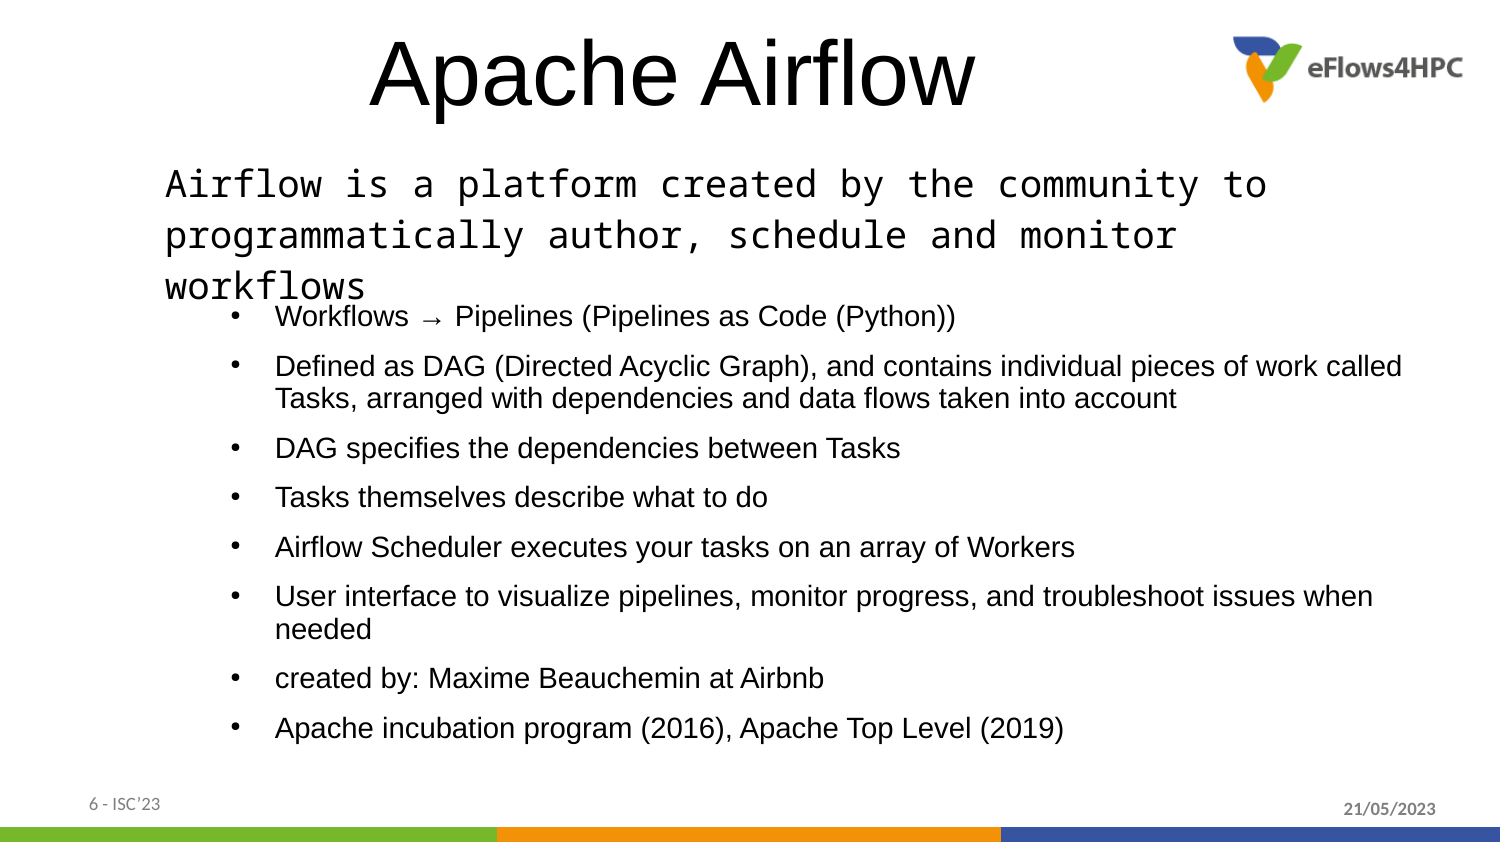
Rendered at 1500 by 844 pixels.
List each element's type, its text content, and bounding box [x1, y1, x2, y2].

list Workflows → Pipelines (Pipelines as Code (Python)) Defined as DAG (Directed Acyclic Graph), and contains individual pieces of work called Tasks, arranged with dependencies and data flows taken into account DAG specifies the dependencies between Tasks Tasks themselves describe what to do Airflow Scheduler executes your tasks on an array of Workers User interface to visualize pipelines, monitor progress, and troubleshoot issues when needed created by: Maxime Beauchemin at Airbnb Apache incubation program (2016), Apache Top Level (2019) [75, 300, 1425, 751]
picture [1212, 23, 1487, 122]
title Apache Airflow [134, 22, 1212, 126]
text_box Airflow is a platform created by the community to programmatically author, schedule and monitor workflows [150, 150, 1351, 278]
